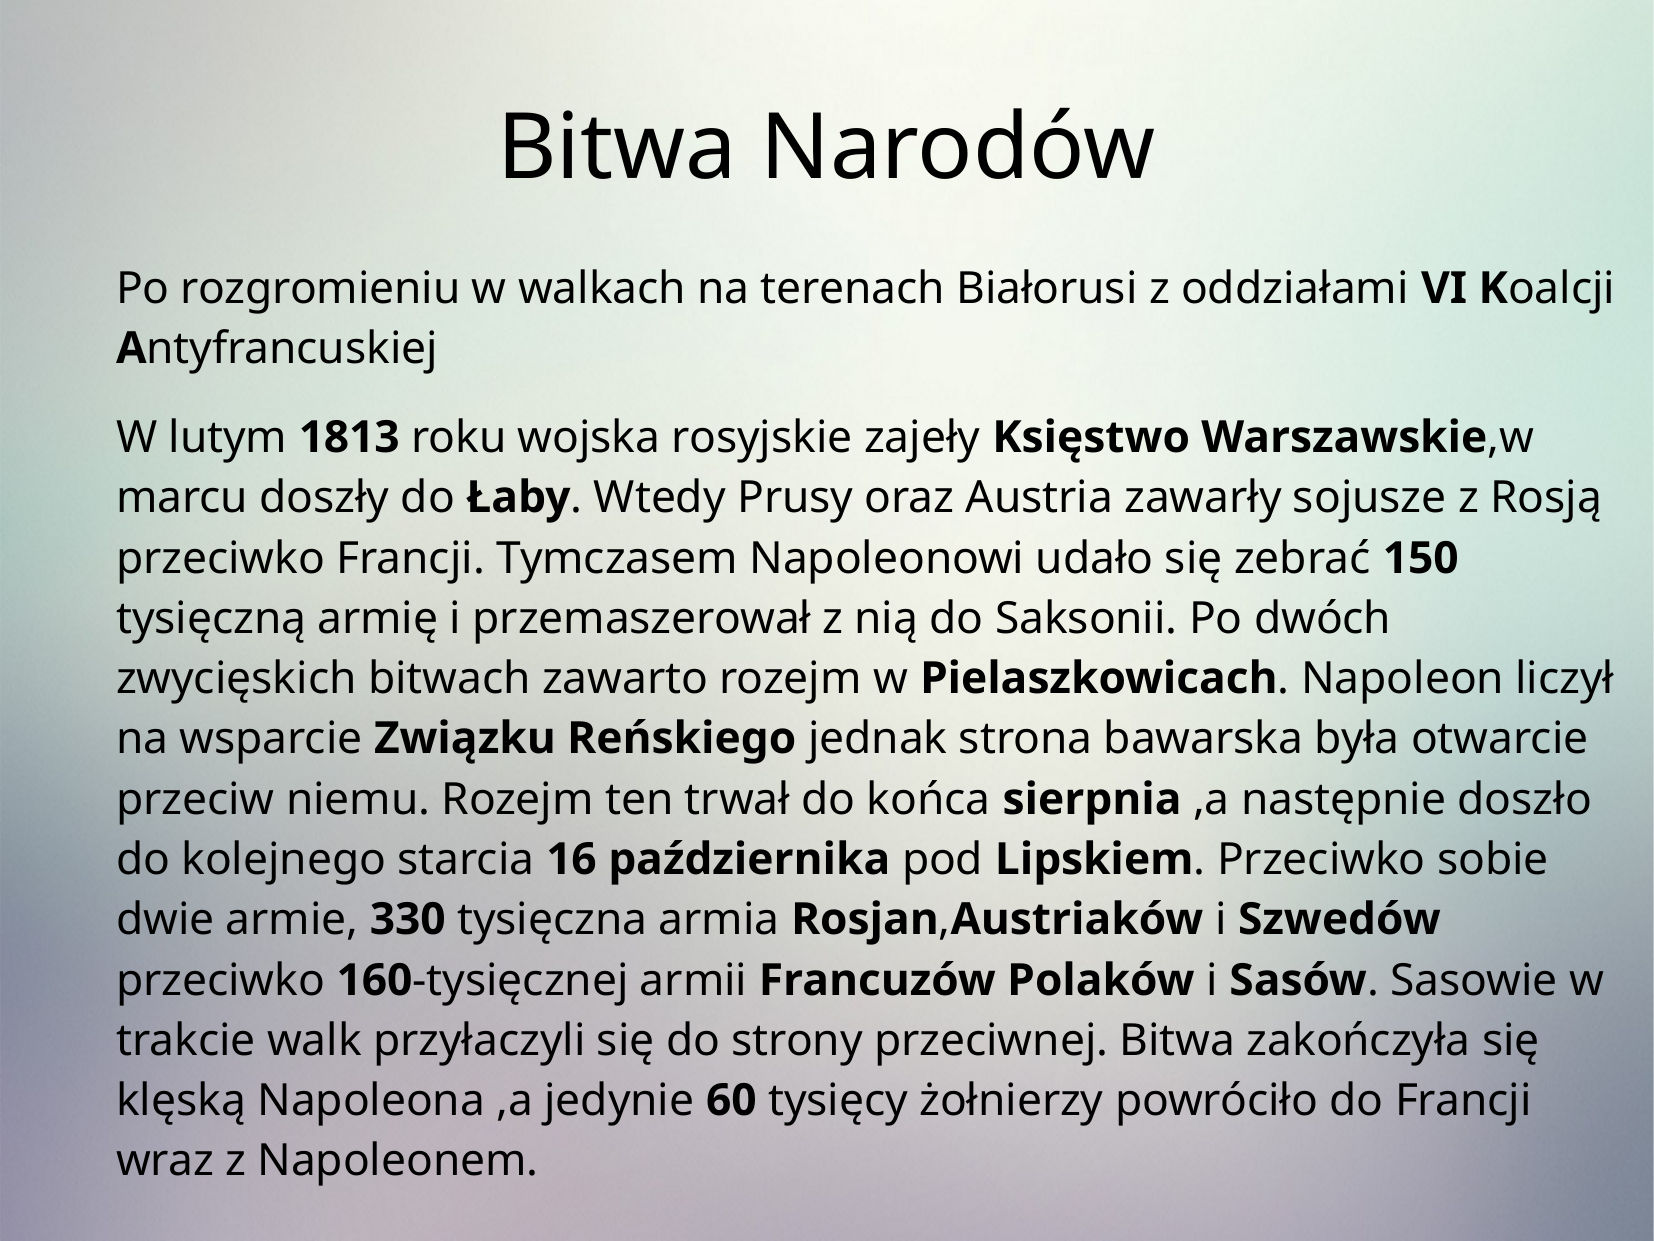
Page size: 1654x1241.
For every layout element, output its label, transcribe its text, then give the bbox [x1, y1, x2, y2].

title Bitwa Narodów [82, 49, 1571, 237]
list Po rozgromieniu w walkach na terenach Białorusi z oddziałami VI Koalcji Antyfrancuskiej W lutym 1813 roku wojska rosyjskie zajeły Księstwo Warszawskie,w marcu doszły do Łaby. Wtedy Prusy oraz Austria zawarły sojusze z Rosją przeciwko Francji. Tymczasem Napoleonowi udało się zebrać 150 tysięczną armię i przemaszerował z nią do Saksonii. Po dwóch zwycięskich bitwach zawarto rozejm w Pielaszkowicach. Napoleon liczył na wsparcie Związku Reńskiego jednak strona bawarska była otwarcie przeciw niemu. Rozejm ten trwał do końca sierpnia ,a następnie doszło do kolejnego starcia 16 października pod Lipskiem. Przeciwko sobie dwie armie, 330 tysięczna armia Rosjan,Austriaków i Szwedów przeciwko 160-tysięcznej armii Francuzów Polaków i Sasów. Sasowie w trakcie walk przyłaczyli się do strony przeciwnej. Bitwa zakończyła się klęską Napoleona ,a jedynie 60 tysięcy żołnierzy powróciło do Francji wraz z Napoleonem. [47, 256, 1619, 1193]
picture [0, 0, 1654, 1241]
